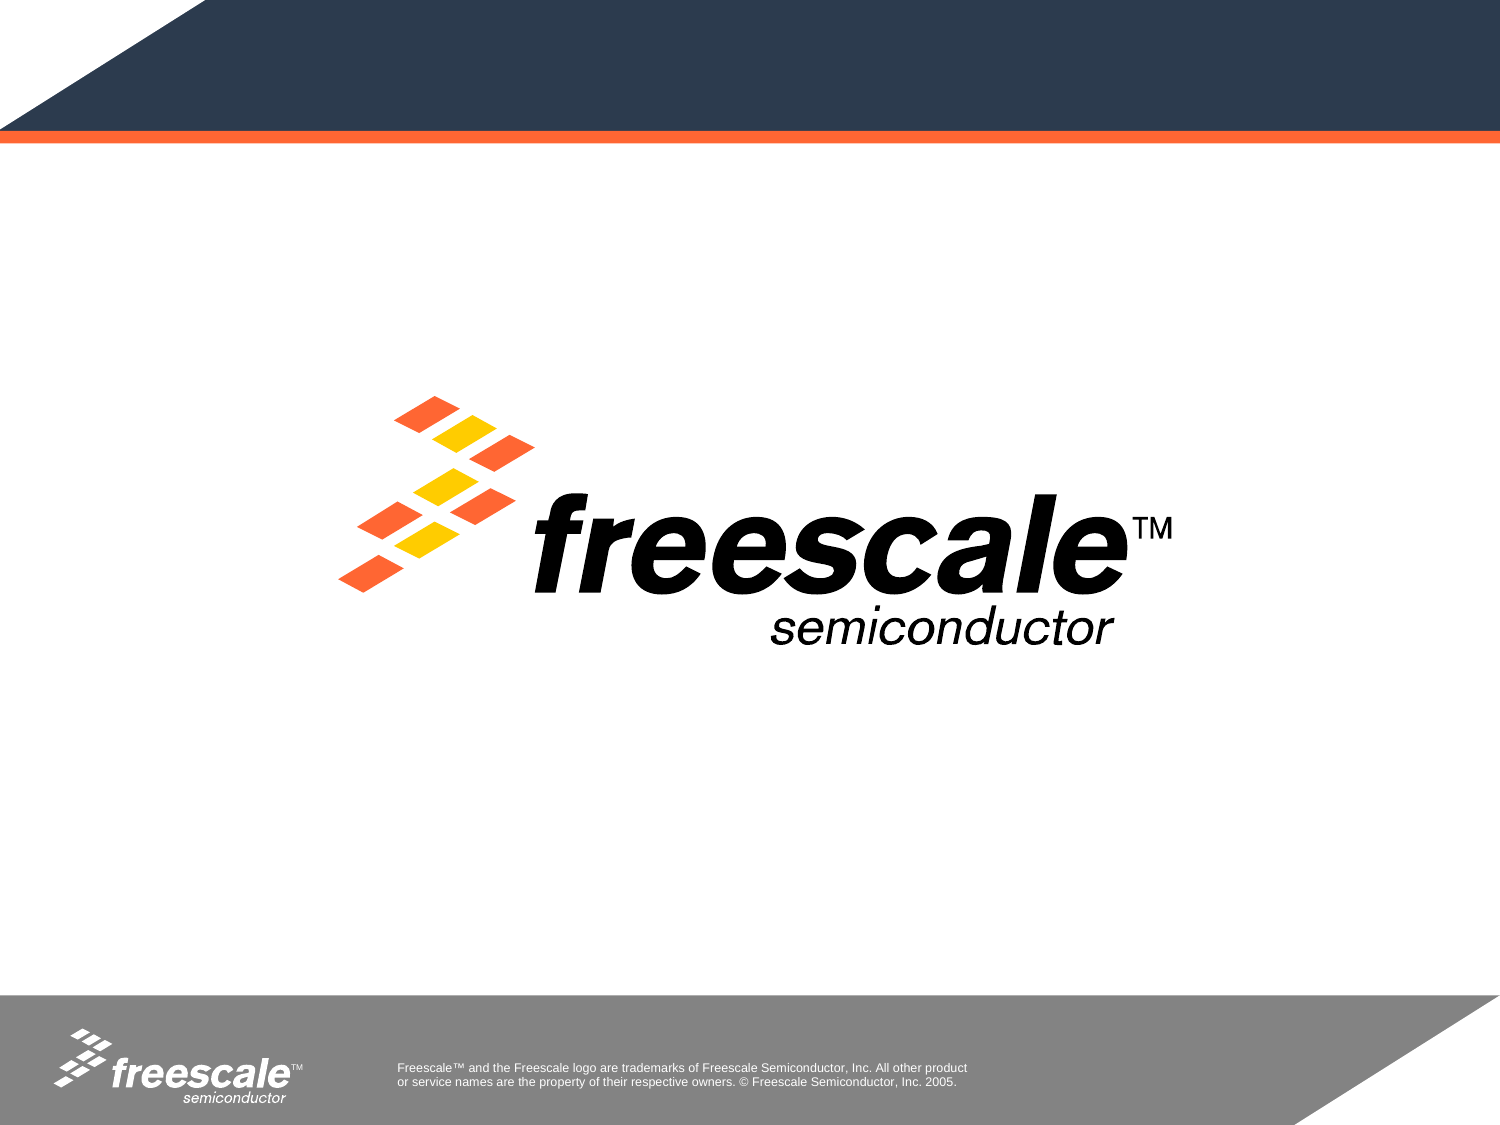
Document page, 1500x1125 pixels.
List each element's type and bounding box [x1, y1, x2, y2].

text_box [936, 617, 962, 644]
text_box [393, 396, 460, 434]
text_box [937, 516, 1012, 595]
text_box [965, 605, 997, 646]
text_box [868, 618, 878, 644]
text_box [996, 618, 1022, 646]
text_box [1150, 516, 1172, 539]
text_box [874, 605, 881, 611]
text_box [412, 468, 479, 507]
text_box [468, 434, 535, 472]
text_box [797, 617, 824, 646]
text_box [631, 516, 706, 595]
text_box [1053, 610, 1068, 646]
text_box [1095, 617, 1115, 644]
text_box [770, 617, 796, 646]
text_box [431, 415, 497, 453]
text_box [338, 554, 404, 593]
text_box [907, 617, 935, 646]
text_box [712, 516, 786, 595]
text_box [1067, 617, 1094, 646]
text_box [1016, 494, 1057, 593]
text_box [578, 518, 635, 593]
text_box [393, 521, 460, 559]
text_box [863, 516, 938, 595]
text_box [879, 617, 906, 646]
text_box [449, 488, 516, 526]
text_box [1132, 516, 1148, 539]
text_box [534, 493, 588, 593]
text_box [356, 501, 423, 540]
text_box [826, 617, 865, 644]
text_box [783, 516, 865, 595]
text_box [1023, 617, 1050, 646]
text_box [1053, 516, 1128, 595]
